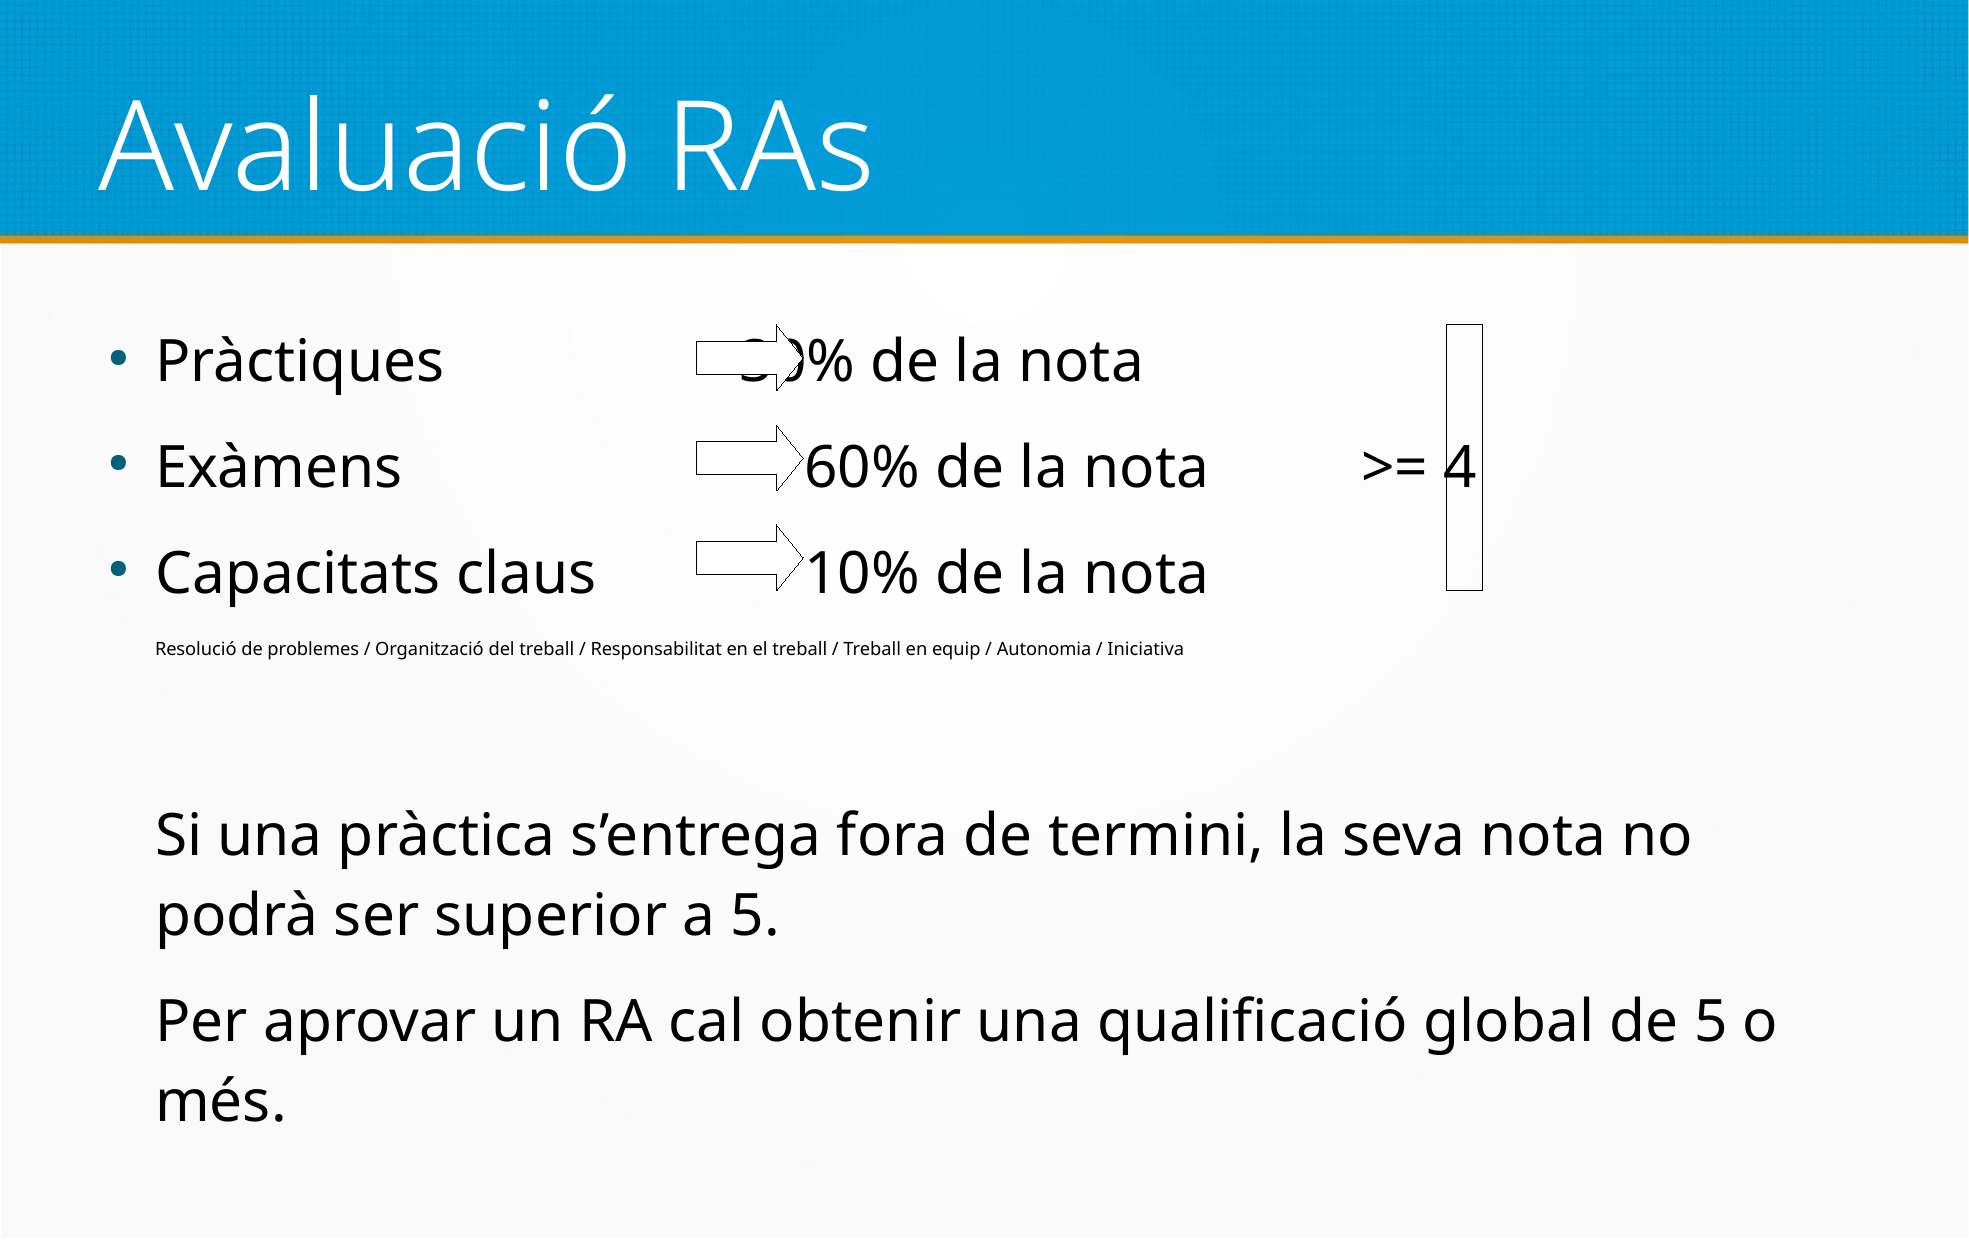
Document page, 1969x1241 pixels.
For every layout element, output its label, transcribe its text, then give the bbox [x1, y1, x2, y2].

list Pràctiques 30% de la nota Exàmens 60% de la nota >= 4 Capacitats claus 10% de la nota Resolució de problemes / Organització del treball / Responsabilitat en el treball / Treball en equip / Autonomia / Iniciativa Si una pràctica s’entrega fora de termini, la seva nota no podrà ser superior a 5. Per aprovar un RA cal obtenir una qualificació global de 5 o més. [92, 318, 1855, 1140]
title Avaluació RAs [98, 19, 1870, 227]
text_box [696, 524, 804, 591]
text_box [696, 324, 804, 391]
picture [0, 233, 1969, 1241]
text_box [696, 425, 804, 491]
